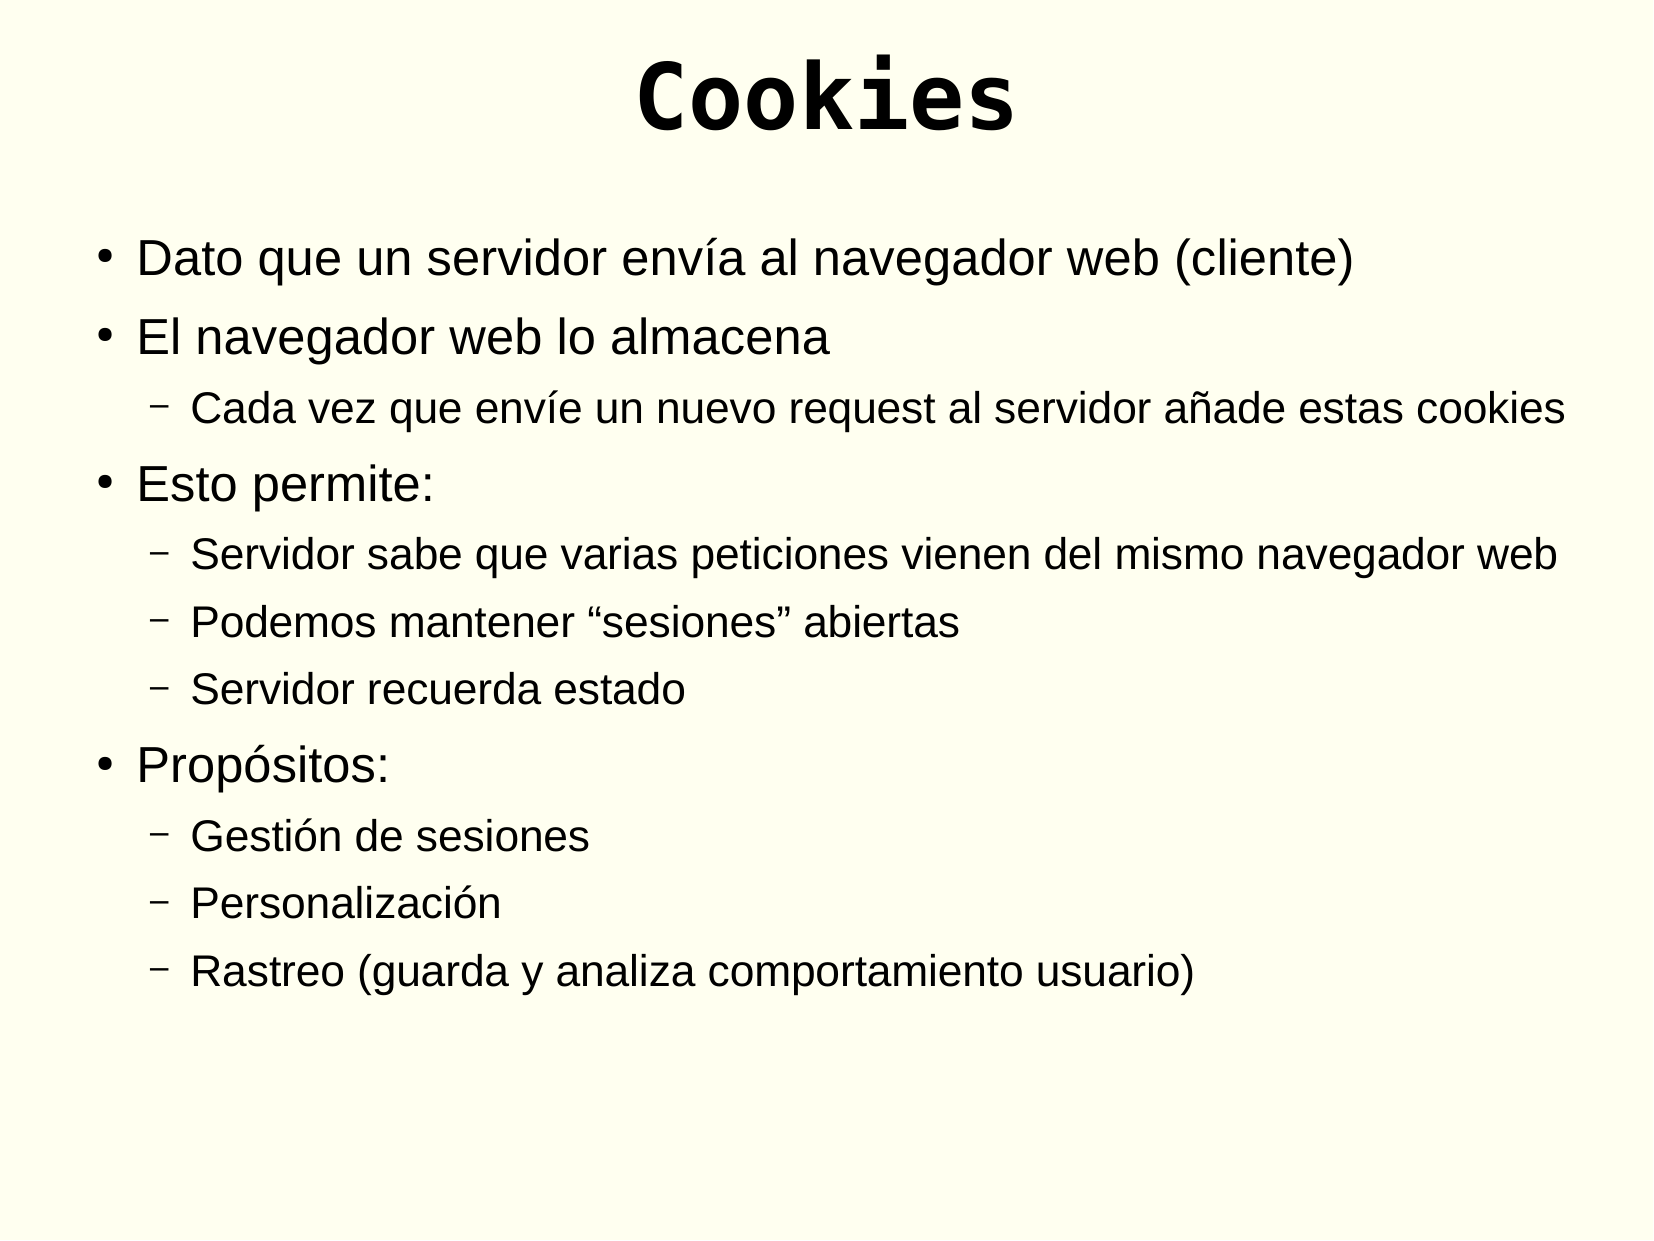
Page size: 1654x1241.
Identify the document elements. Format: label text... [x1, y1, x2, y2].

list Dato que un servidor envía al navegador web (cliente) El navegador web lo almacena Cada vez que envíe un nuevo request al servidor añade estas cookies Esto permite: Servidor sabe que varias peticiones vienen del mismo navegador web Podemos mantener “sesiones” abiertas Servidor recuerda estado Propósitos: Gestión de sesiones Personalización Rastreo (guarda y analiza comportamiento usuario) [82, 229, 1571, 1094]
title Cookies [82, 13, 1571, 183]
